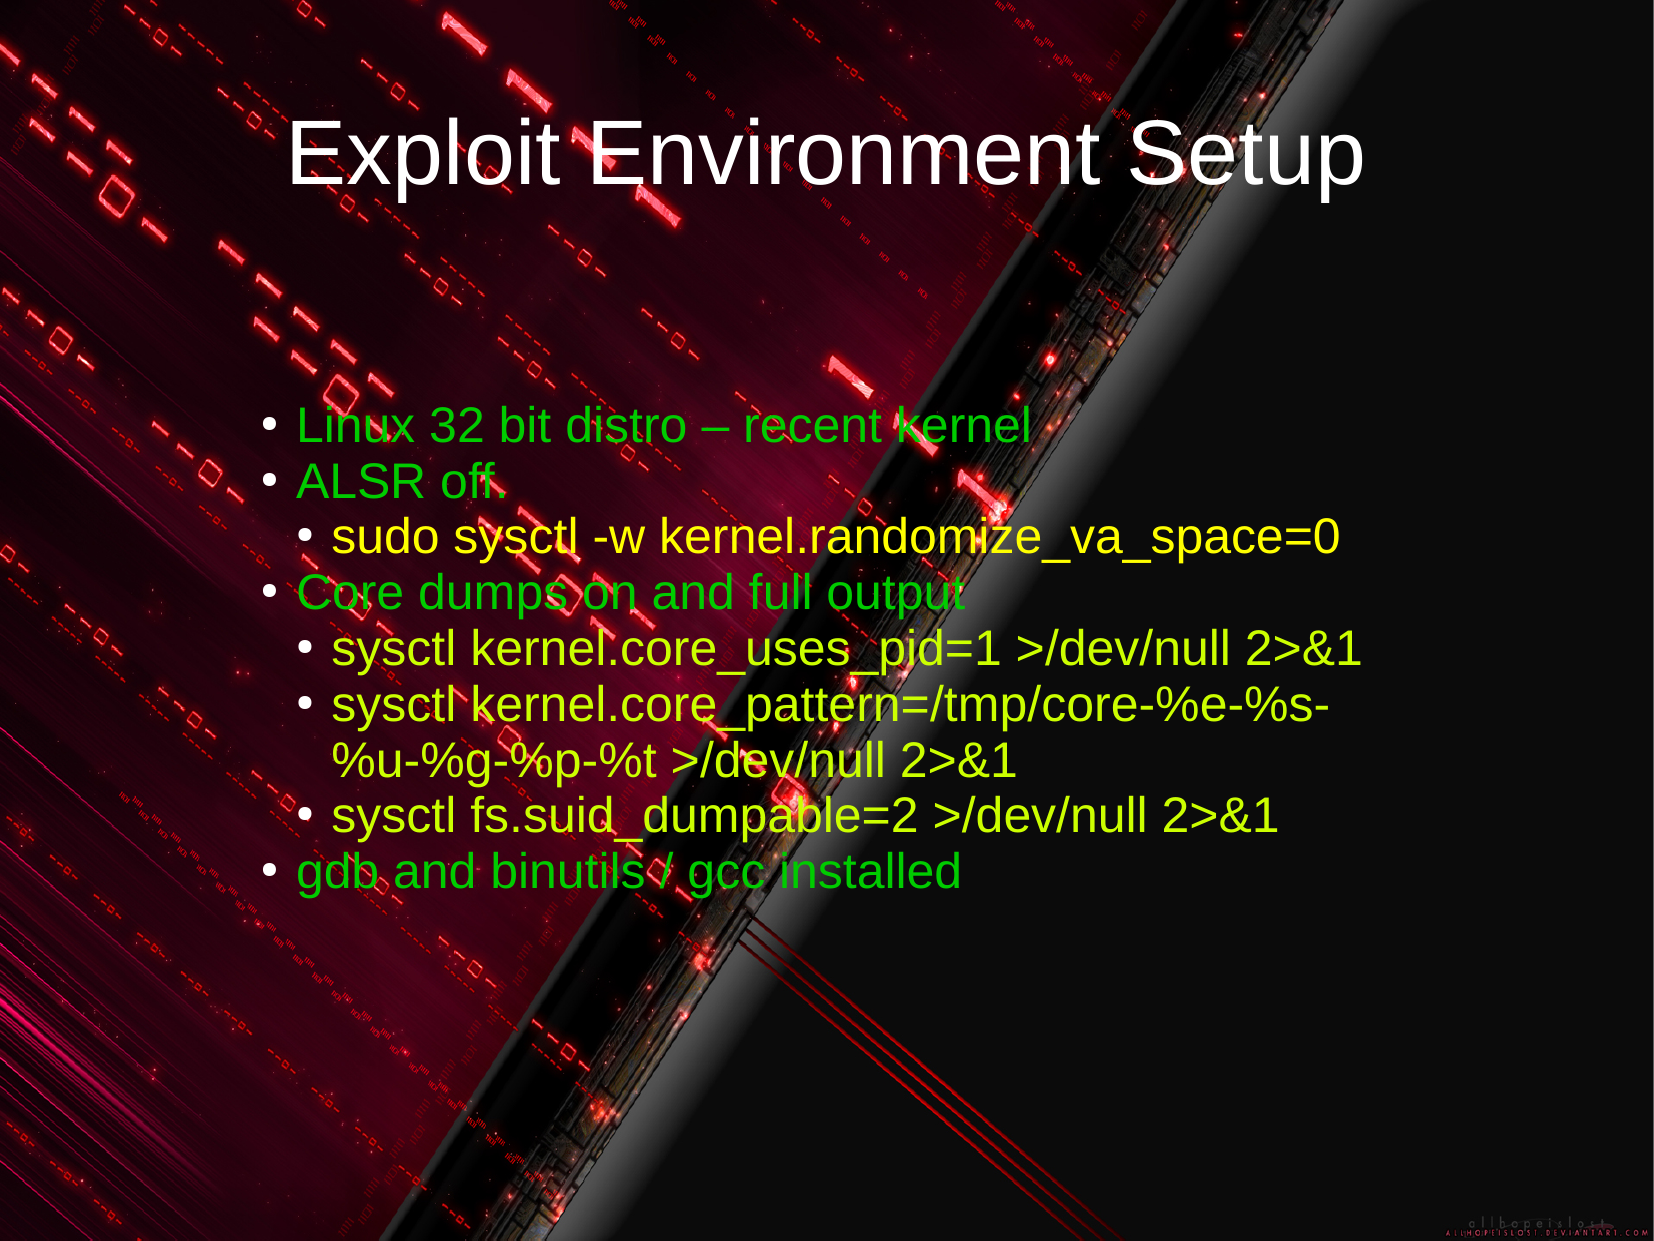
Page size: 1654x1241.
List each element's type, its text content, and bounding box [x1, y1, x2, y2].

text_box Linux 32 bit distro – recent kernel ALSR off. sudo sysctl -w kernel.randomize_va_space=0 Core dumps on and full output sysctl kernel.core_uses_pid=1 >/dev/null 2>&1 sysctl kernel.core_pattern=/tmp/core-%e-%s-%u-%g-%p-%t >/dev/null 2>&1 sysctl fs.suid_dumpable=2 >/dev/null 2>&1 gdb and binutils / gcc installed [245, 389, 1408, 1018]
title Exploit Environment Setup [82, 49, 1571, 257]
picture [0, 0, 1654, 1241]
